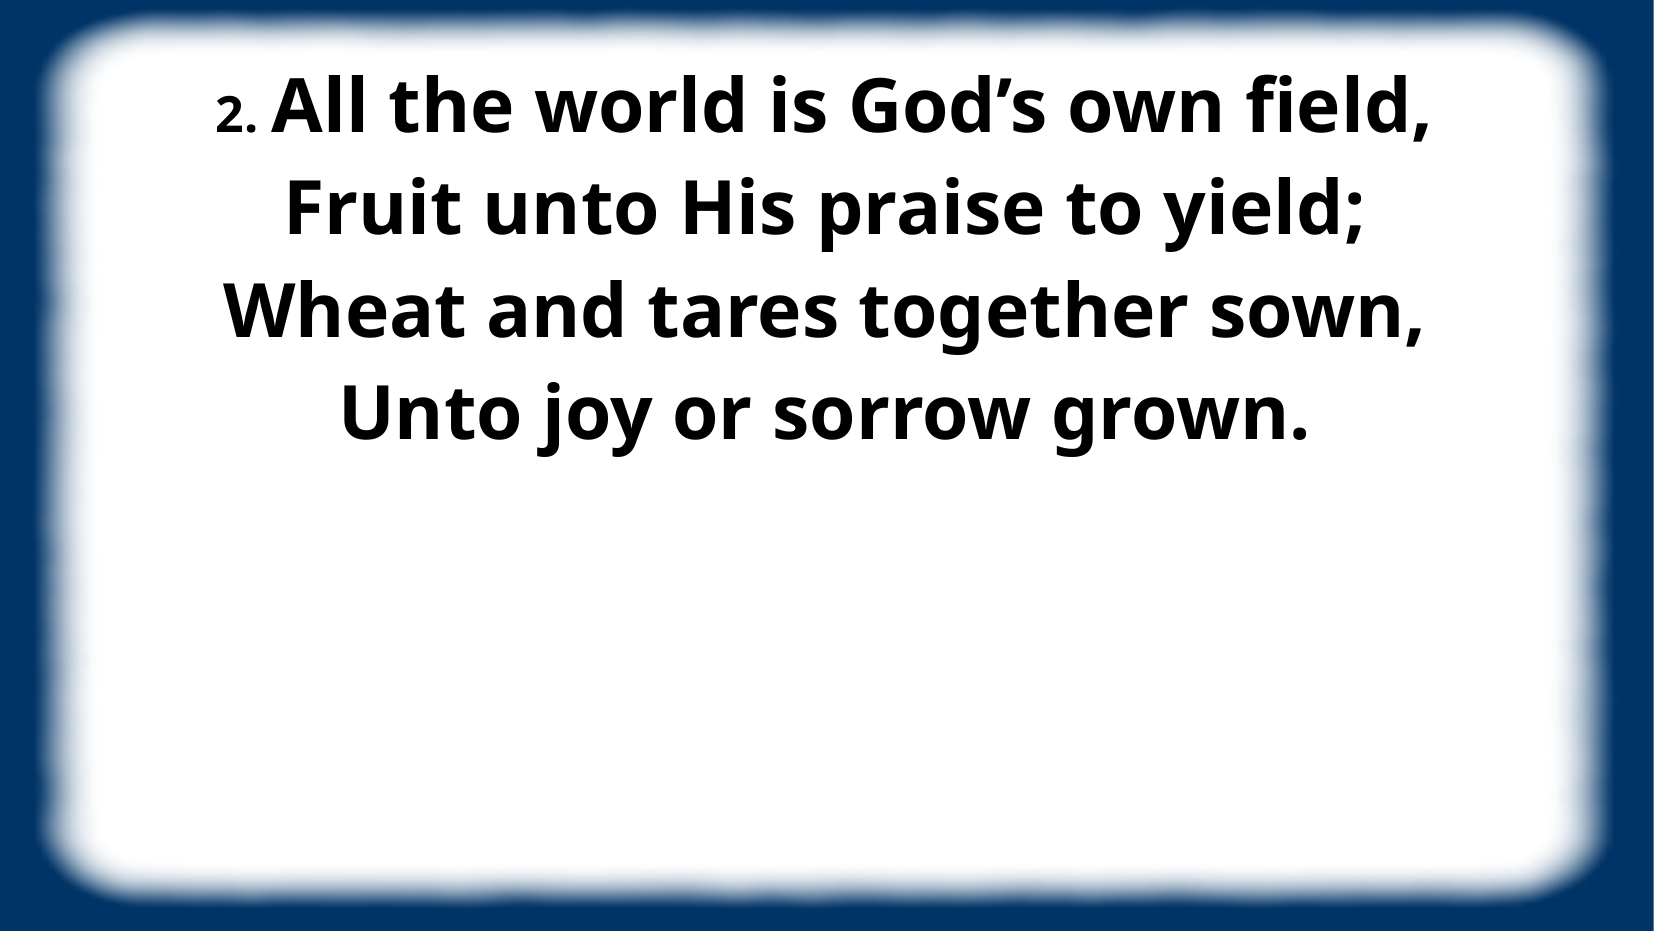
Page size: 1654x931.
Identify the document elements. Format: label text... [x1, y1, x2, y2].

text_box 2. All the world is God’s own field, Fruit unto His praise to yield; Wheat and tares together sown, Unto joy or sorrow grown. [105, 45, 1546, 460]
picture [0, 0, 1654, 931]
